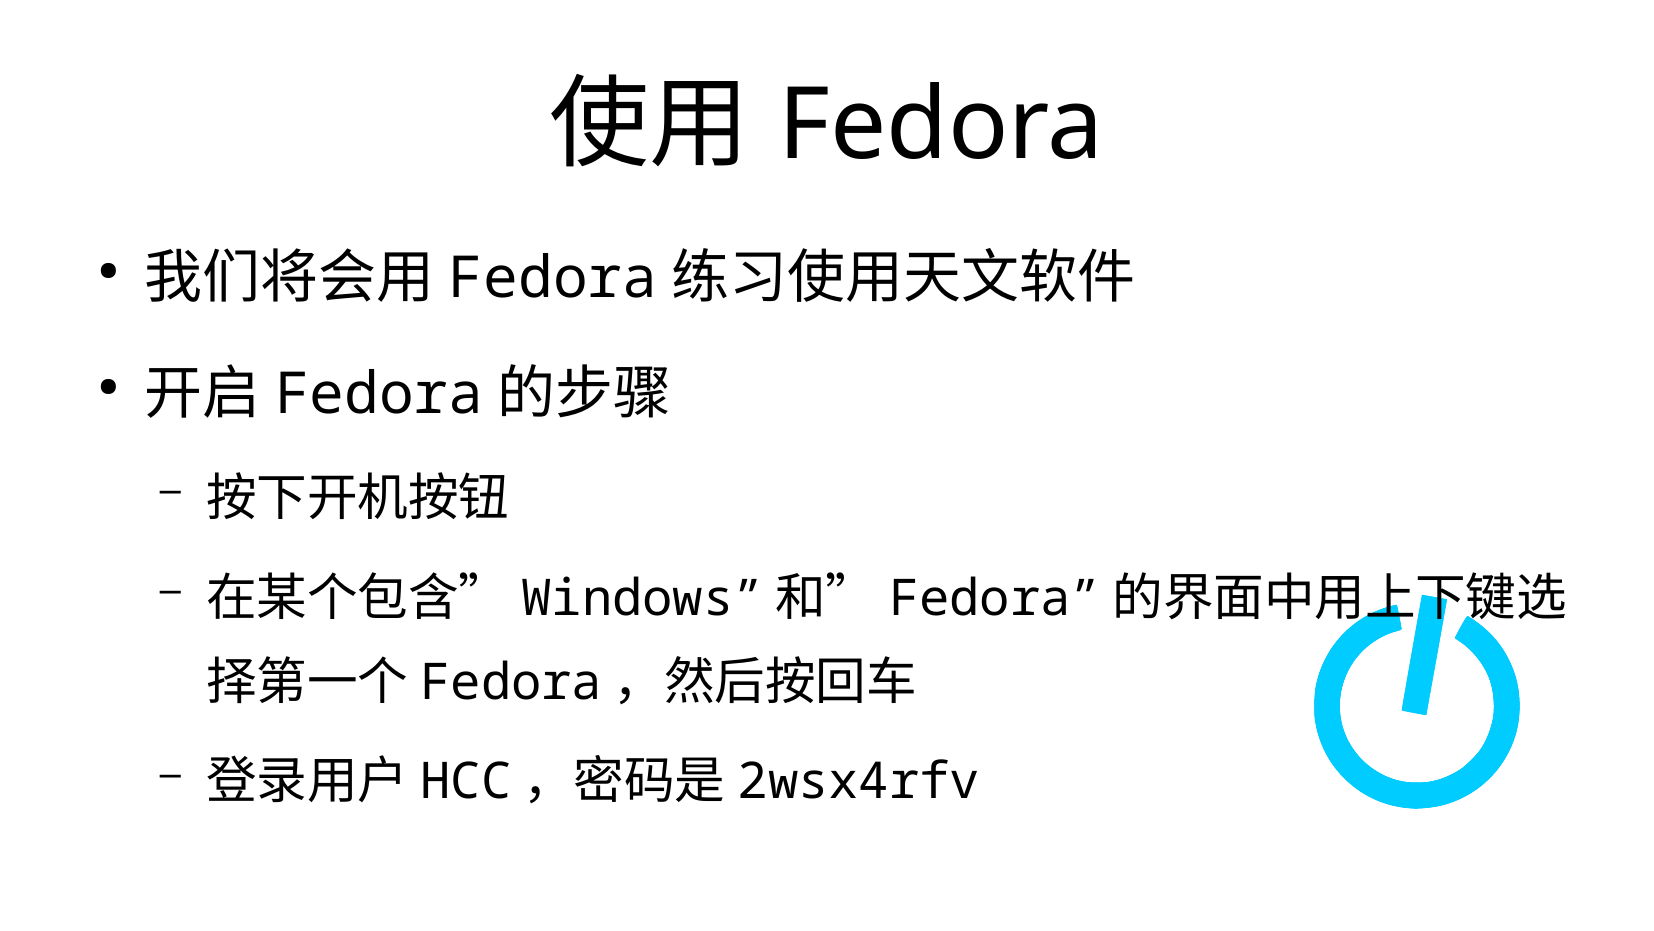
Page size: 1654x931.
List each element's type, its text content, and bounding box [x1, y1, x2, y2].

title 使用Fedora [82, 37, 1571, 193]
list 我们将会用Fedora练习使用天文软件 开启Fedora的步骤 按下开机按钮 在某个包含”Windows”和”Fedora”的界面中用上下键选择第一个Fedora，然后按回车 登录用户HCC，密码是2wsx4rfv [82, 217, 1571, 815]
